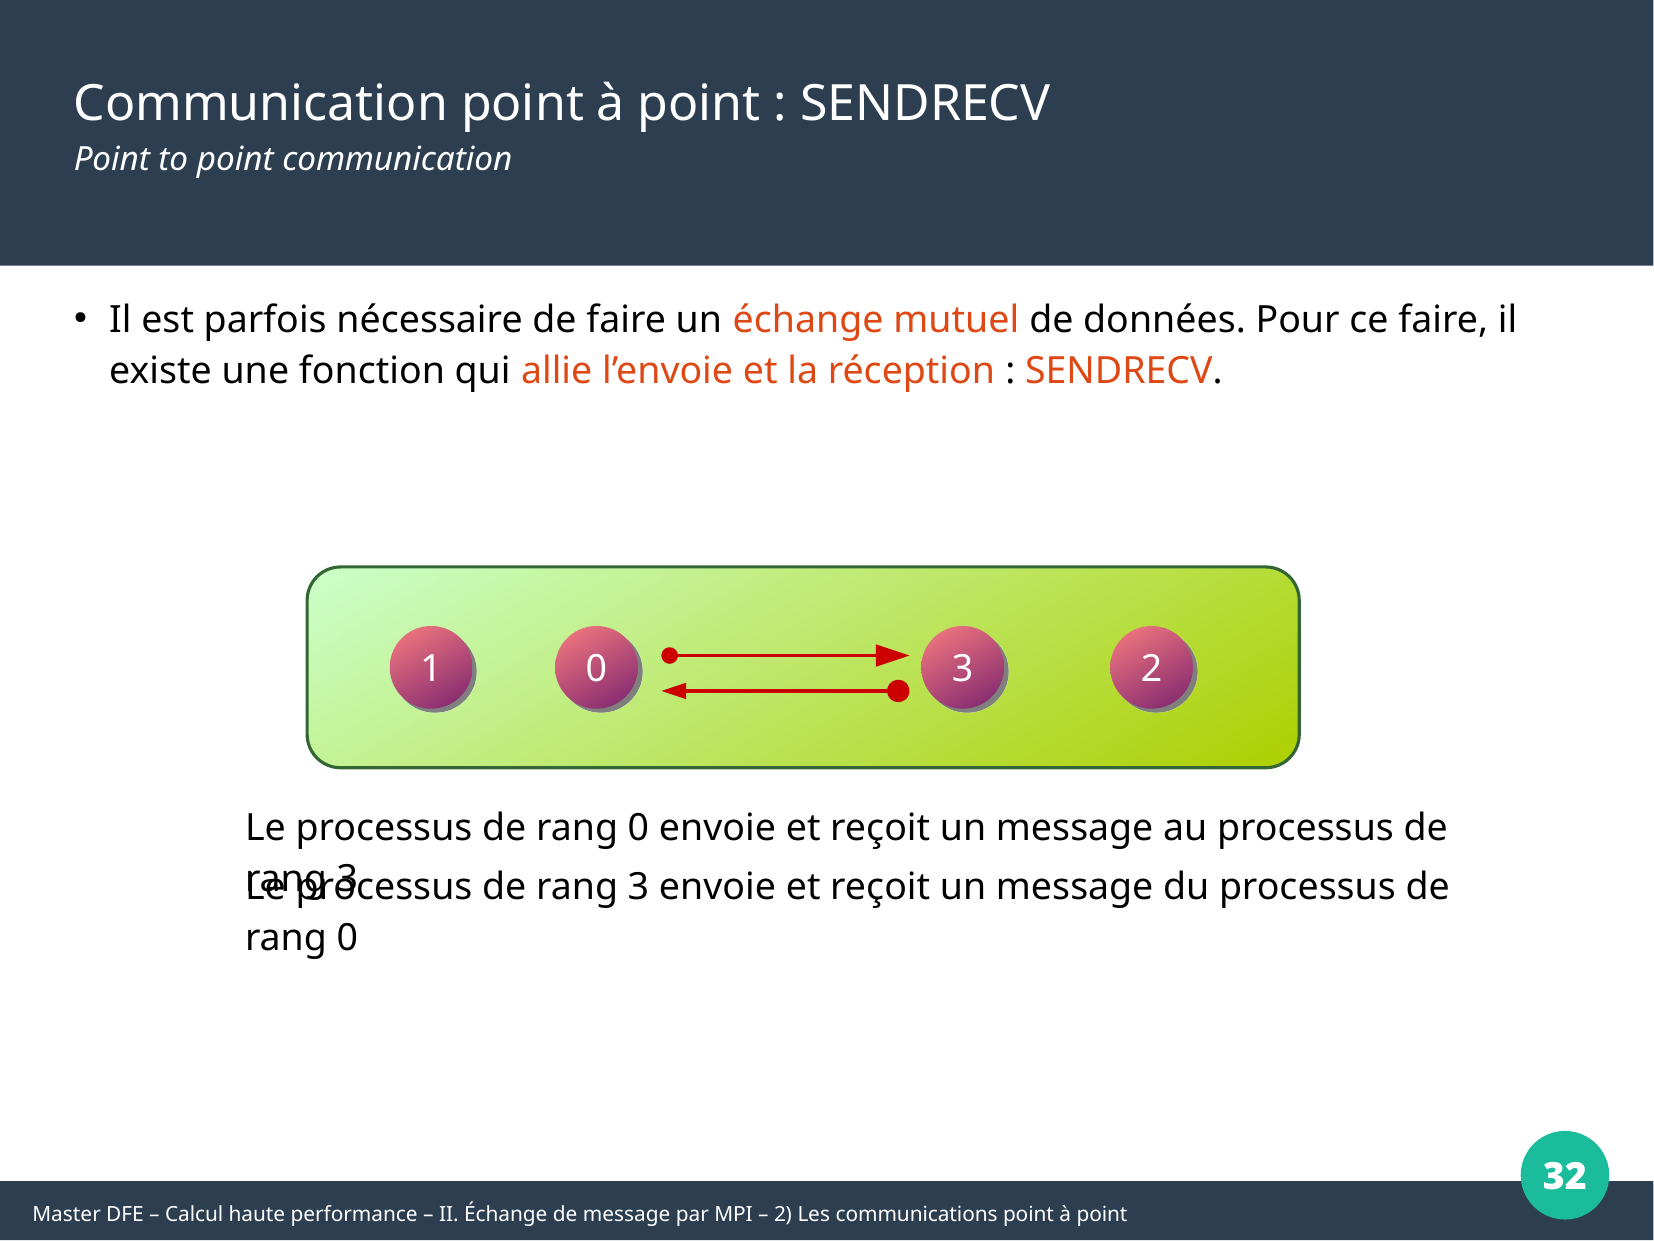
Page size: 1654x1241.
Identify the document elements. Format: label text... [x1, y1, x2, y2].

text_box Le processus de rang 3 envoie et reçoit un message du processus de rang 0 [230, 852, 1536, 969]
text_box 2 [1110, 625, 1193, 709]
text_box Il est parfois nécessaire de faire un échange mutuel de données. Pour ce faire, il existe une fonction qui allie l’envoie et la réception : SENDRECV. [59, 285, 1619, 402]
text_box Master DFE – Calcul haute performance – II. Échange de message par MPI – 2) Les communications point à point [17, 1191, 1436, 1235]
text_box 3 [921, 625, 1004, 709]
text_box 1 [389, 625, 473, 709]
text_box [307, 566, 1300, 768]
text_box Communication point à point : SENDRECV Point to point communication [59, 59, 1477, 187]
text_box 0 [555, 625, 638, 709]
text_box Le processus de rang 0 envoie et reçoit un message au processus de rang 3 [230, 793, 1524, 852]
